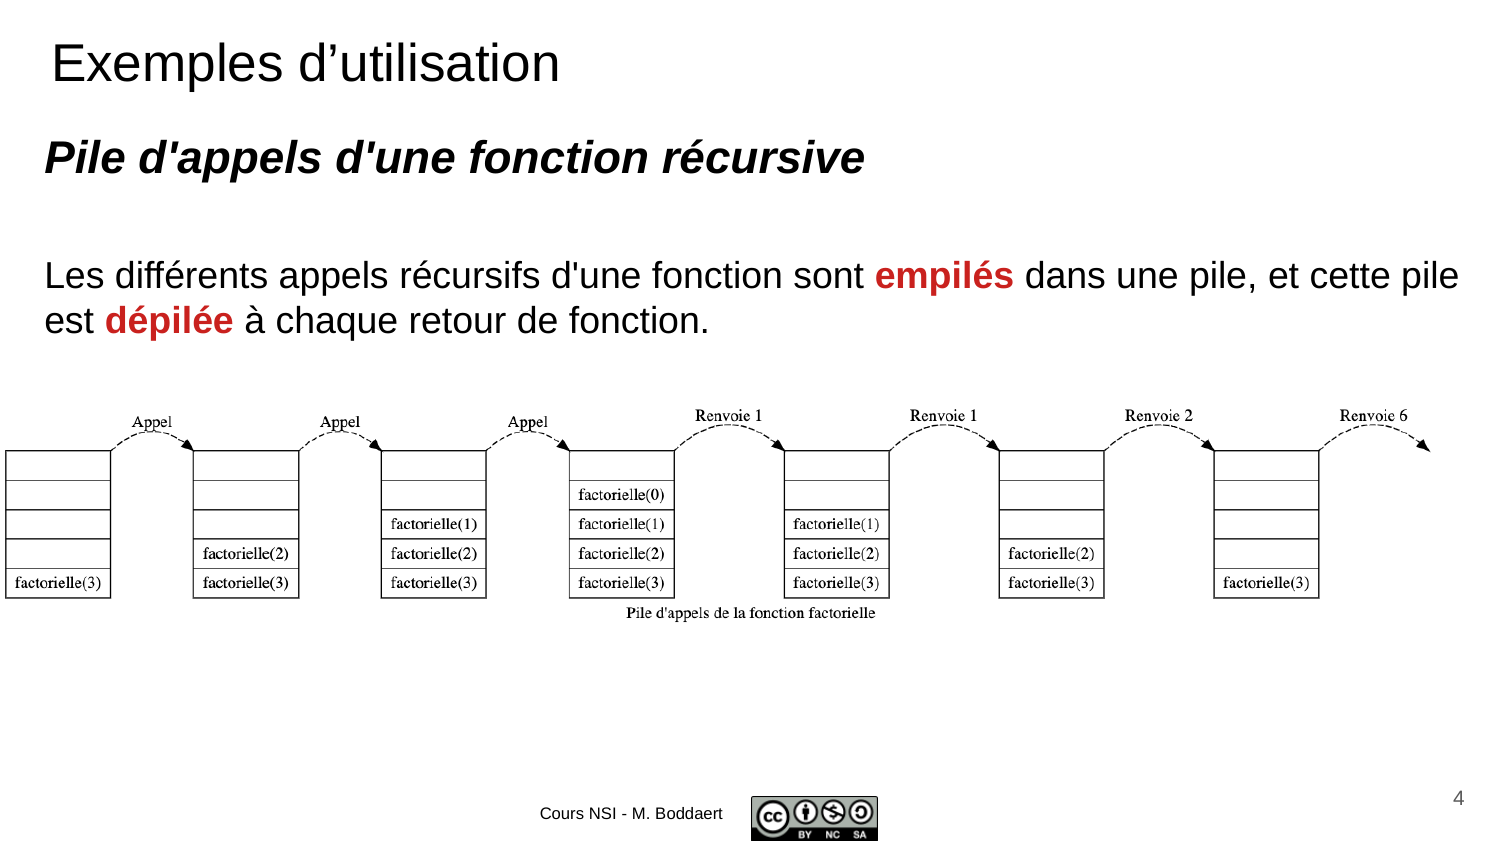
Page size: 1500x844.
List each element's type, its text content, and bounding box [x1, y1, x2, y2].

title Exemples d’utilisation [51, 13, 1449, 108]
slide_number <numéro> [1389, 764, 1480, 830]
picture [0, 401, 1500, 632]
picture [751, 796, 878, 841]
text_box Pile d'appels d'une fonction récursive Les différents appels récursifs d'une fonction sont empilés dans une pile, et cette pile est dépilée à chaque retour de fonction. [29, 120, 1477, 355]
